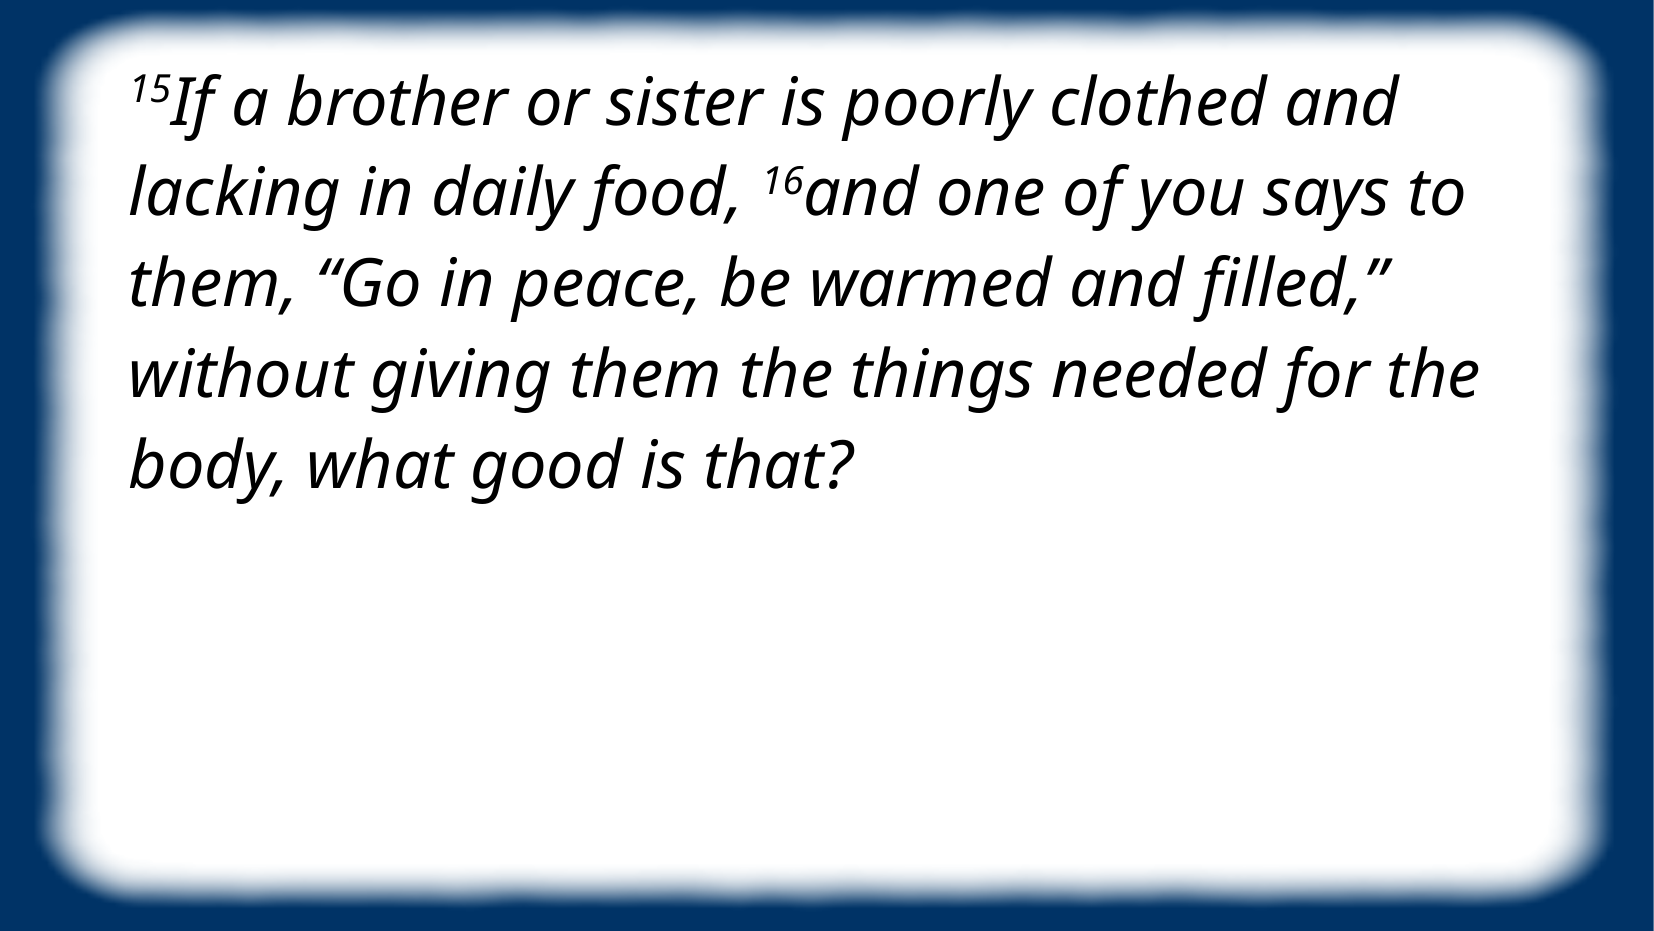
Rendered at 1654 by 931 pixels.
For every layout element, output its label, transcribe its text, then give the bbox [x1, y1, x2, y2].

picture [0, 0, 1654, 931]
text_box 15If a brother or sister is poorly clothed and lacking in daily food, 16and one of you says to them, “Go in peace, be warmed and filled,” without giving them the things needed for the body, what good is that? [113, 46, 1554, 505]
